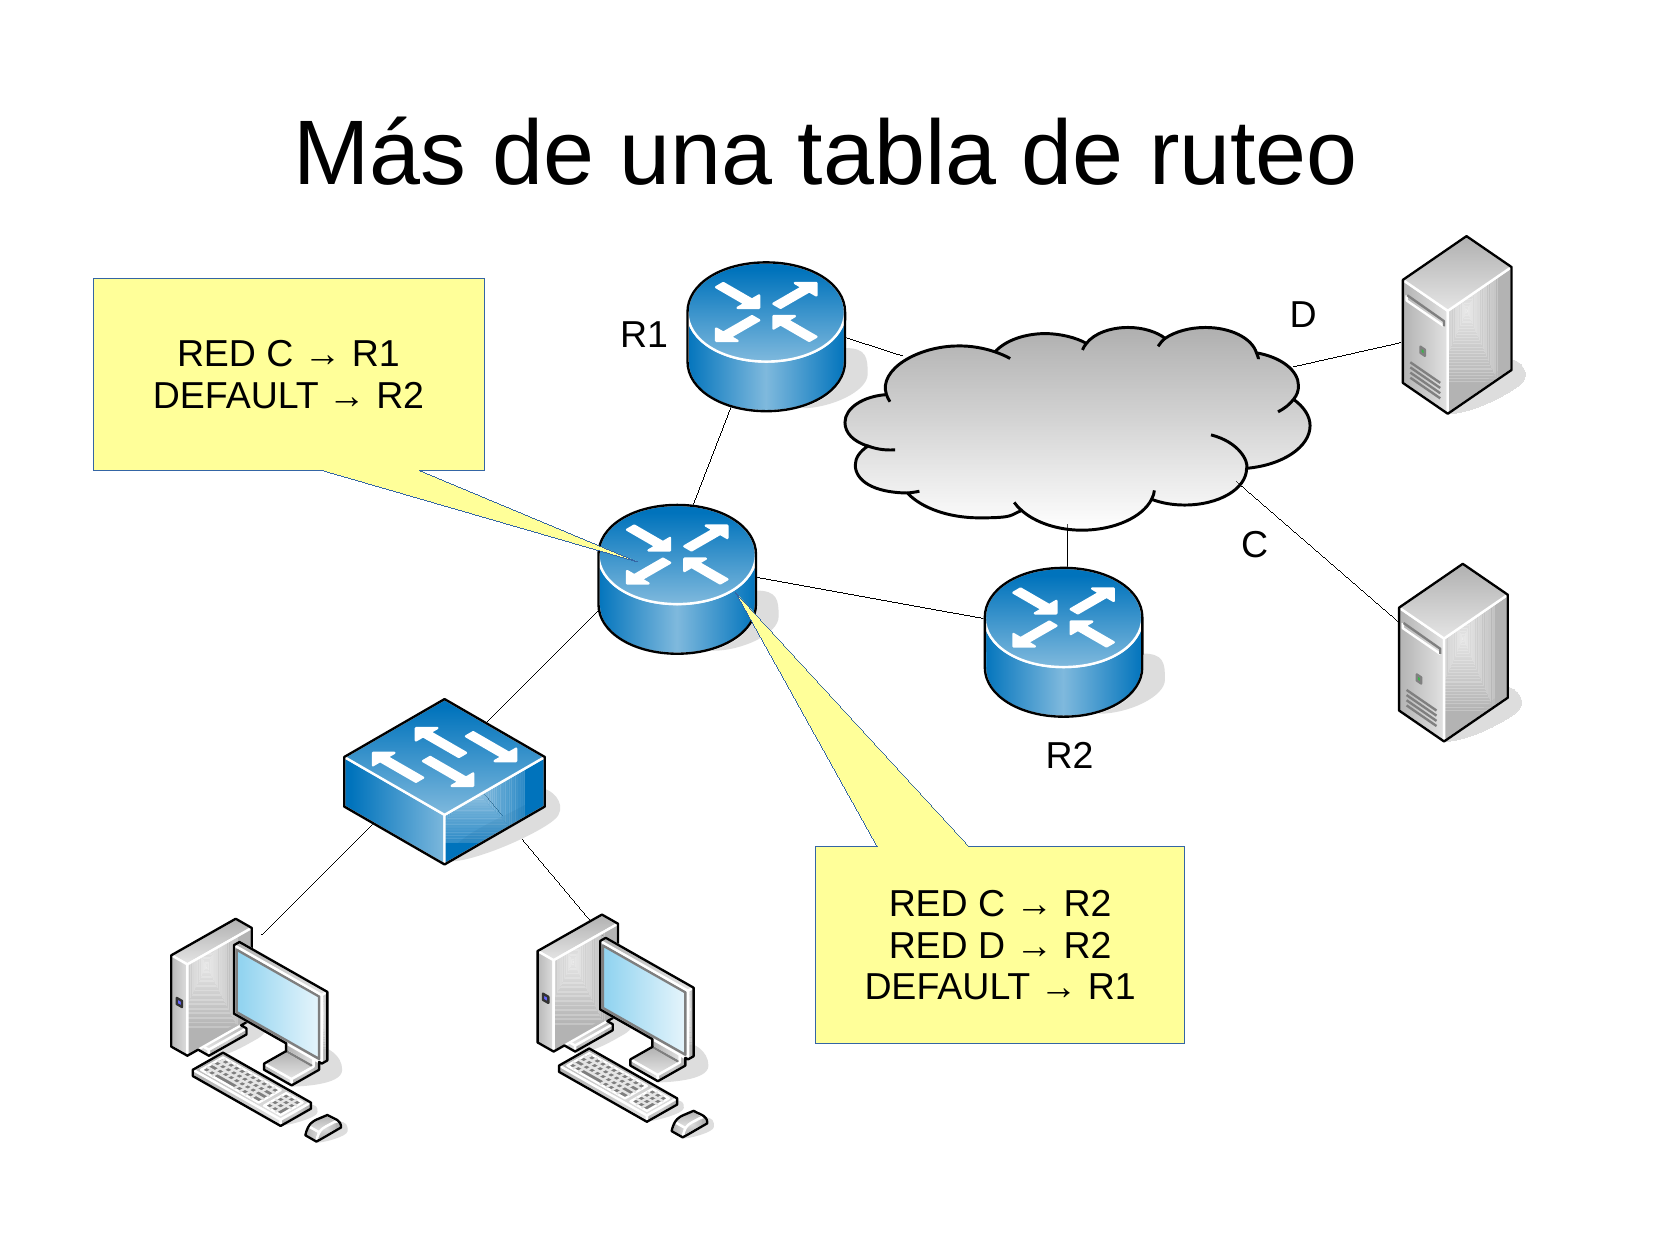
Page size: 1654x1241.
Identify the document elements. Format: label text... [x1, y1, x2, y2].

text_box [295, 1051, 341, 1086]
text_box [289, 1106, 317, 1124]
text_box RED C → R2 RED D → R2 DEFAULT → R1 [735, 592, 1185, 1044]
text_box [1401, 566, 1506, 739]
text_box [1447, 687, 1522, 742]
text_box [320, 1123, 347, 1142]
text_box [655, 1101, 683, 1120]
text_box [844, 327, 1311, 531]
text_box [674, 1113, 705, 1135]
text_box [716, 624, 760, 650]
text_box [661, 1046, 708, 1082]
text_box C [1226, 516, 1283, 574]
text_box [173, 921, 250, 1054]
text_box [346, 701, 543, 862]
text_box [1405, 238, 1510, 411]
text_box [689, 264, 843, 410]
text_box R2 [1030, 726, 1109, 784]
text_box [1408, 298, 1421, 308]
text_box [457, 790, 559, 860]
text_box [688, 1118, 713, 1137]
text_box [1405, 627, 1419, 637]
text_box [986, 570, 1141, 715]
text_box [236, 944, 326, 1083]
text_box [756, 591, 778, 629]
text_box [539, 917, 616, 1049]
text_box [222, 1024, 263, 1053]
text_box D [1274, 286, 1332, 343]
text_box [194, 1055, 309, 1124]
text_box [806, 349, 867, 407]
text_box [600, 507, 754, 652]
text_box [1451, 360, 1526, 414]
text_box R1 [605, 305, 684, 363]
text_box [308, 1117, 339, 1139]
text_box [1102, 654, 1164, 713]
text_box [561, 1051, 675, 1119]
text_box [602, 940, 692, 1079]
text_box RED C → R1 DEFAULT → R2 [93, 278, 638, 562]
title Más de una tabla de ruteo [82, 49, 1571, 257]
text_box [588, 1020, 630, 1049]
